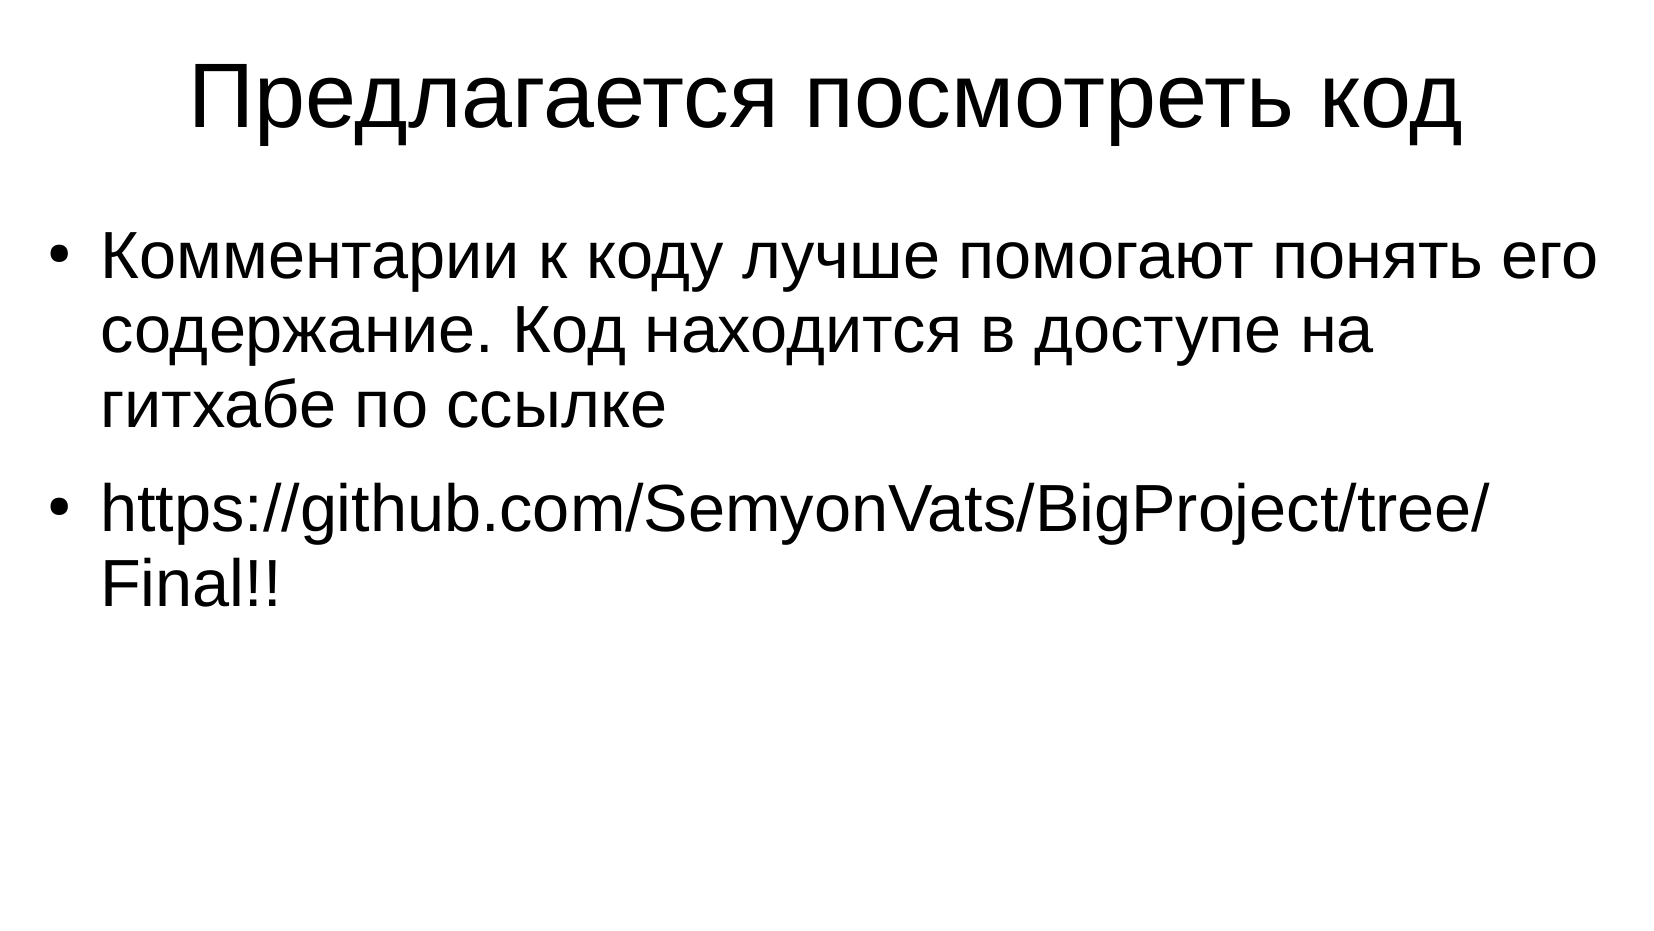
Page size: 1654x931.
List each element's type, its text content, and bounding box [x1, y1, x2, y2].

list Комментарии к коду лучше помогают понять его содержание. Код находится в доступе на гитхабе по ссылке https://github.com/SemyonVats/BigProject/tree/Final!! [29, 217, 1625, 931]
title Предлагается посмотреть код [0, 0, 1654, 193]
